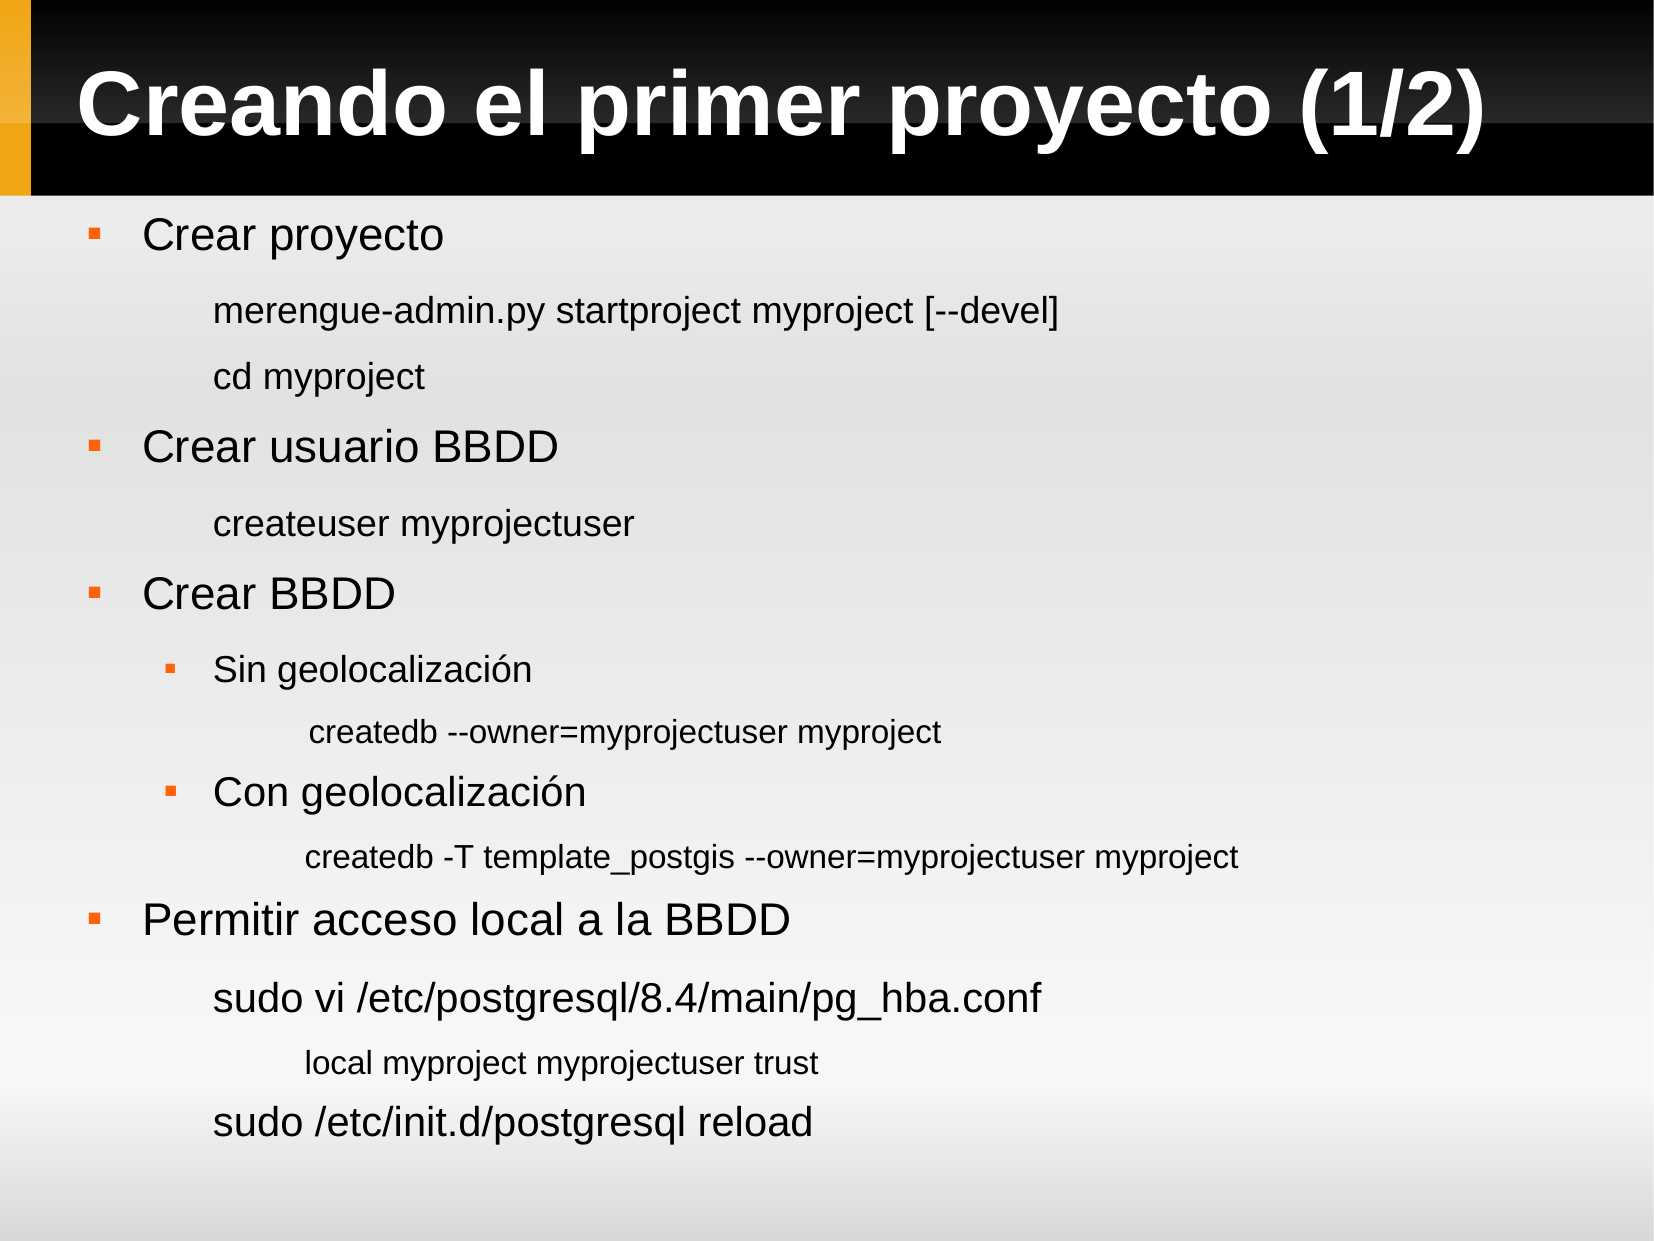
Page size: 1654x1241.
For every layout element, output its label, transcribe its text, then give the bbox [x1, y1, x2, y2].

list Crear proyecto merengue-admin.py startproject myproject [--devel] cd myproject Crear usuario BBDD createuser myprojectuser Crear BBDD Sin geolocalización createdb --owner=myprojectuser myproject Con geolocalización createdb -T template_postgis --owner=myprojectuser myproject Permitir acceso local a la BBDD sudo vi /etc/postgresql/8.4/main/pg_hba.conf local myproject myprojectuser trust sudo /etc/init.d/postgresql reload [71, 209, 1560, 1146]
title Creando el primer proyecto (1/2) [76, 0, 1565, 208]
picture [0, 0, 1654, 1241]
